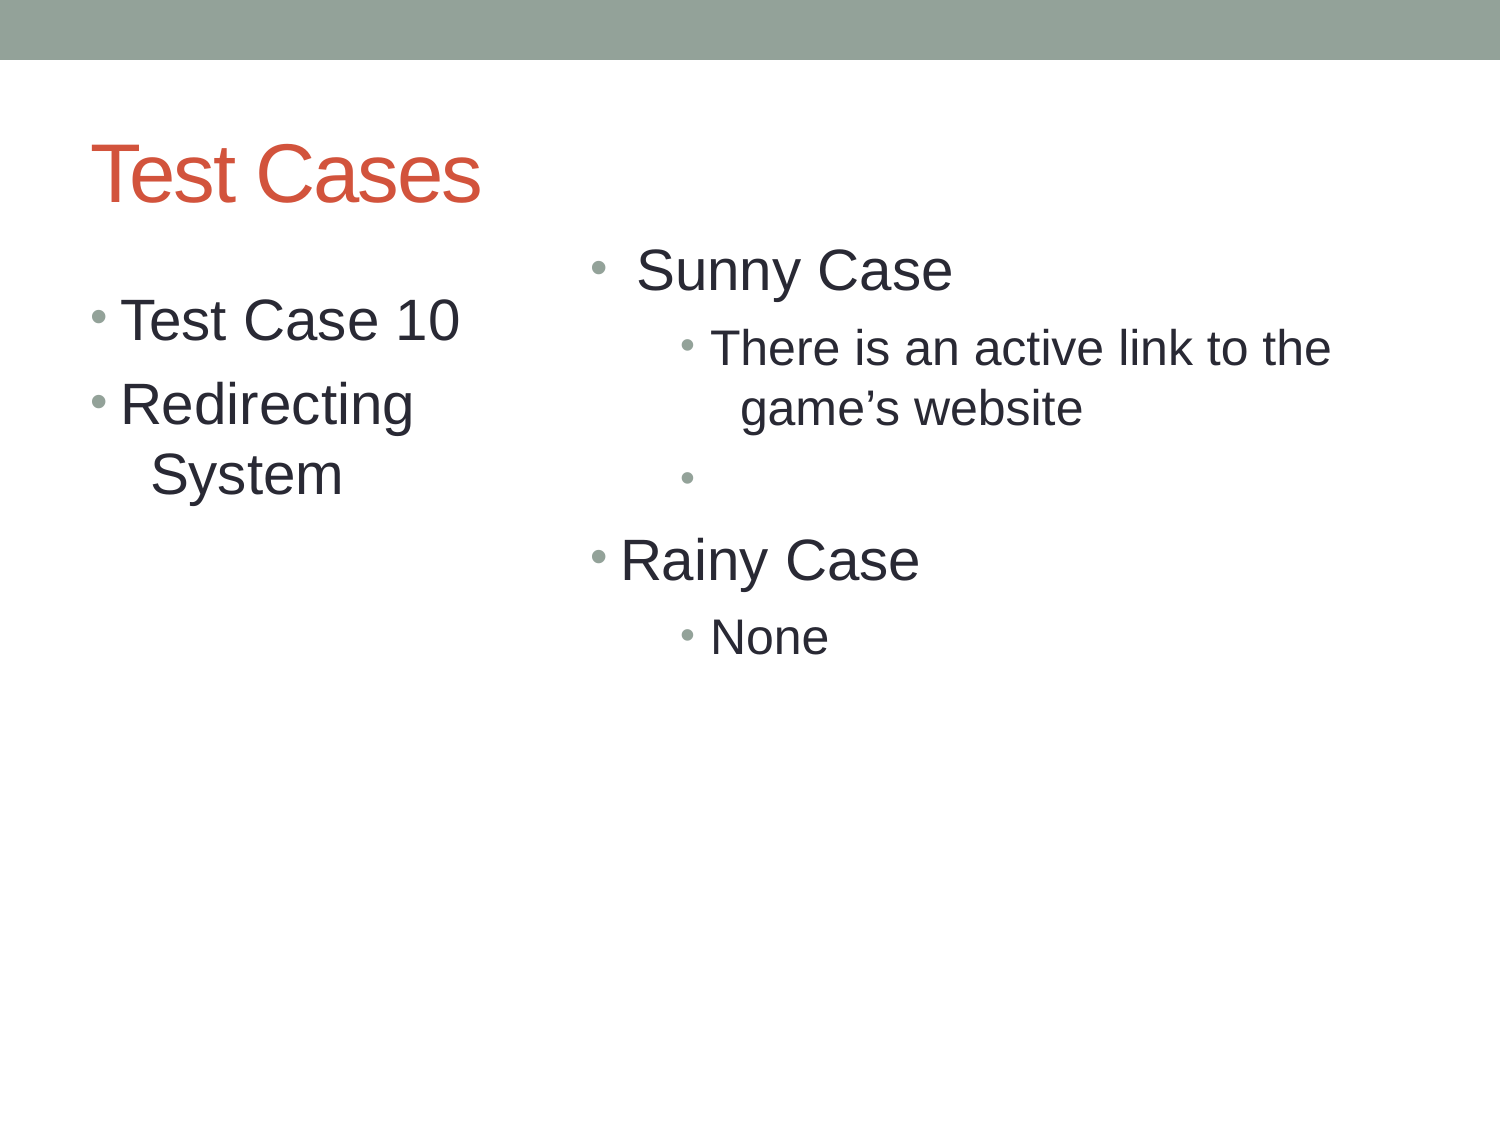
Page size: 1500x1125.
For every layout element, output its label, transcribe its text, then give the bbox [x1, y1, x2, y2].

title Test Cases [75, 87, 1426, 251]
list Sunny Case There is an active link to the game’s website Rainy Case None [575, 224, 1426, 1125]
list Test Case 10 Redirecting System [75, 274, 550, 1049]
